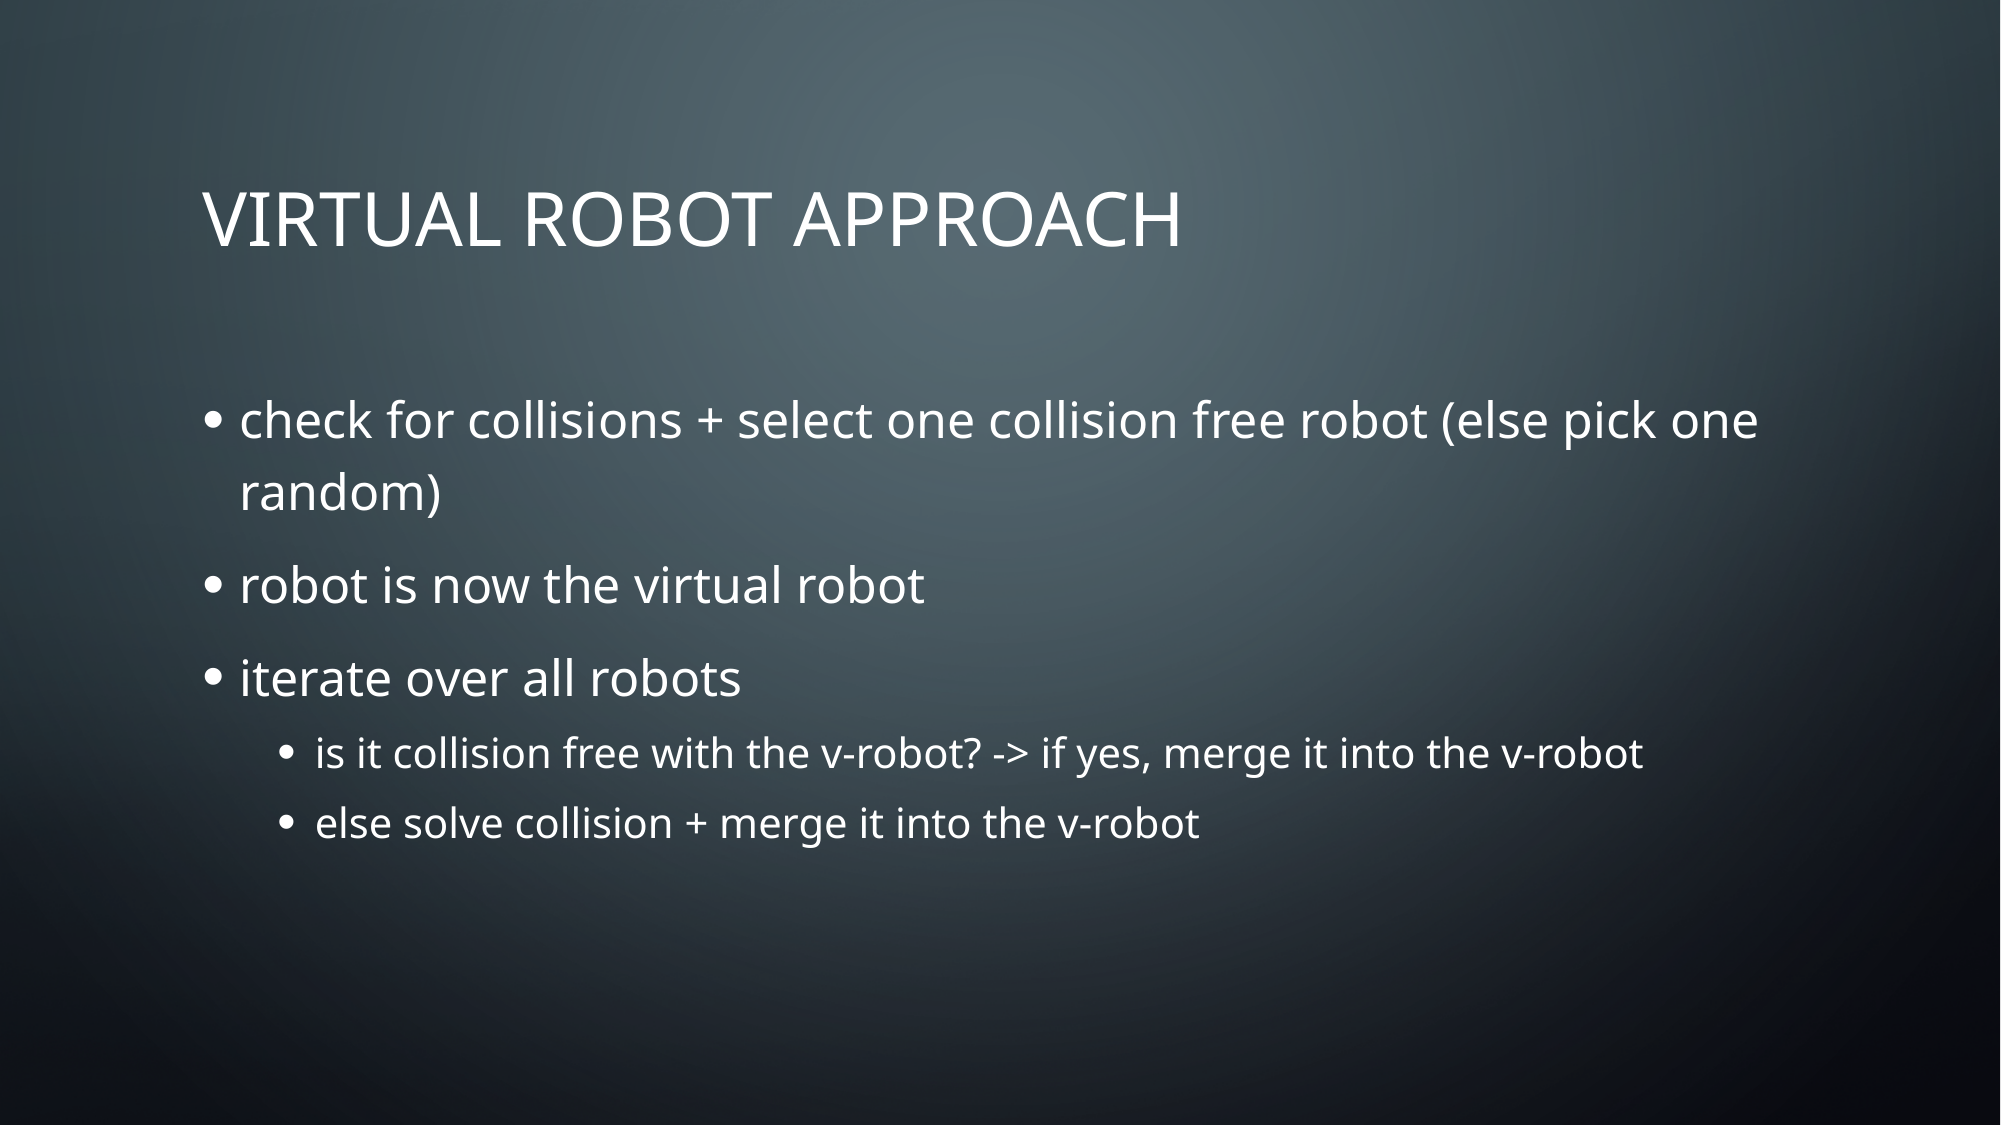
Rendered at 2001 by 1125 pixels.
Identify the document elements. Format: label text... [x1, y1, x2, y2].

title Virtual Robot Approach [187, 101, 1813, 344]
picture [0, 0, 2001, 1125]
list check for collisions + select one collision free robot (else pick one random) robot is now the virtual robot iterate over all robots is it collision free with the v-robot? -> if yes, merge it into the v-robot else solve collision + merge it into the v-robot [187, 369, 1813, 950]
